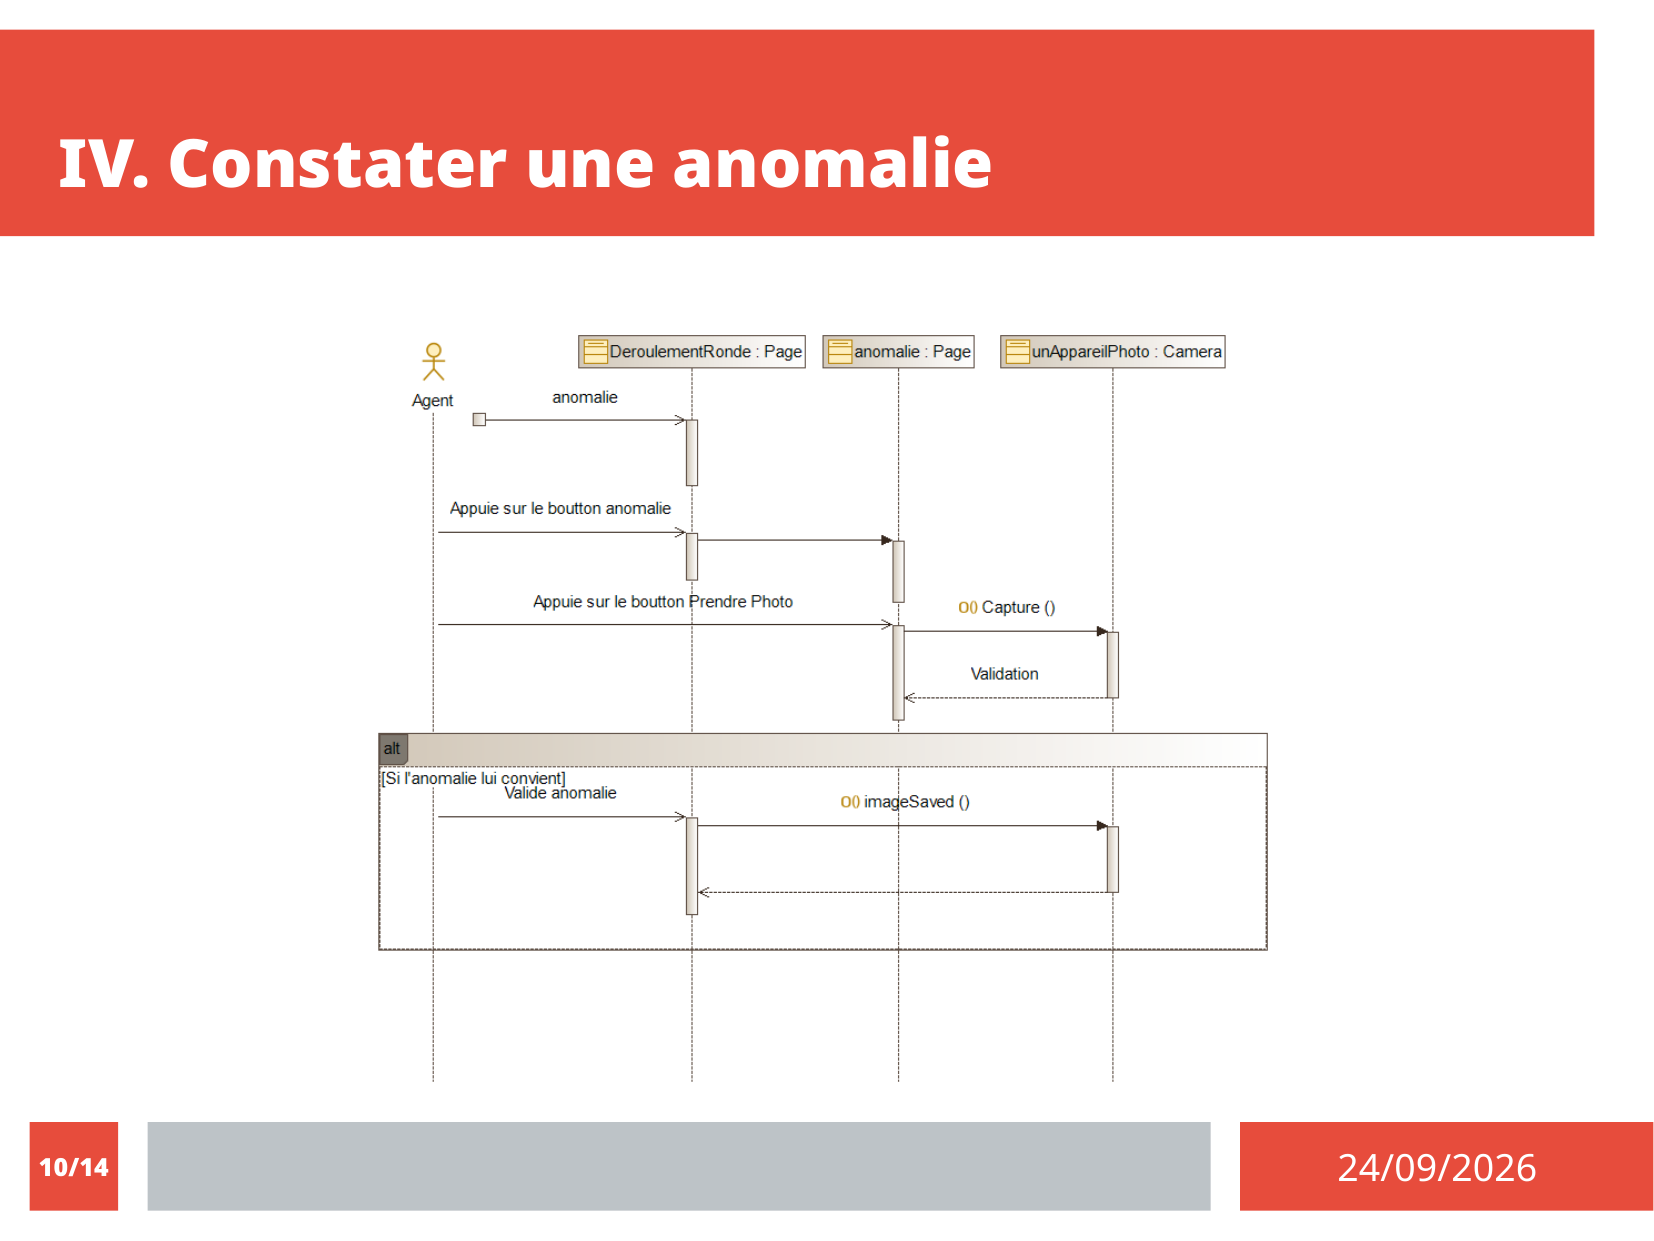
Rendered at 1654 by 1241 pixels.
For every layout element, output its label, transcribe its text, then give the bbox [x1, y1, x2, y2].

title IV. Constater une anomalie [59, 59, 1595, 207]
picture [345, 324, 1279, 1093]
